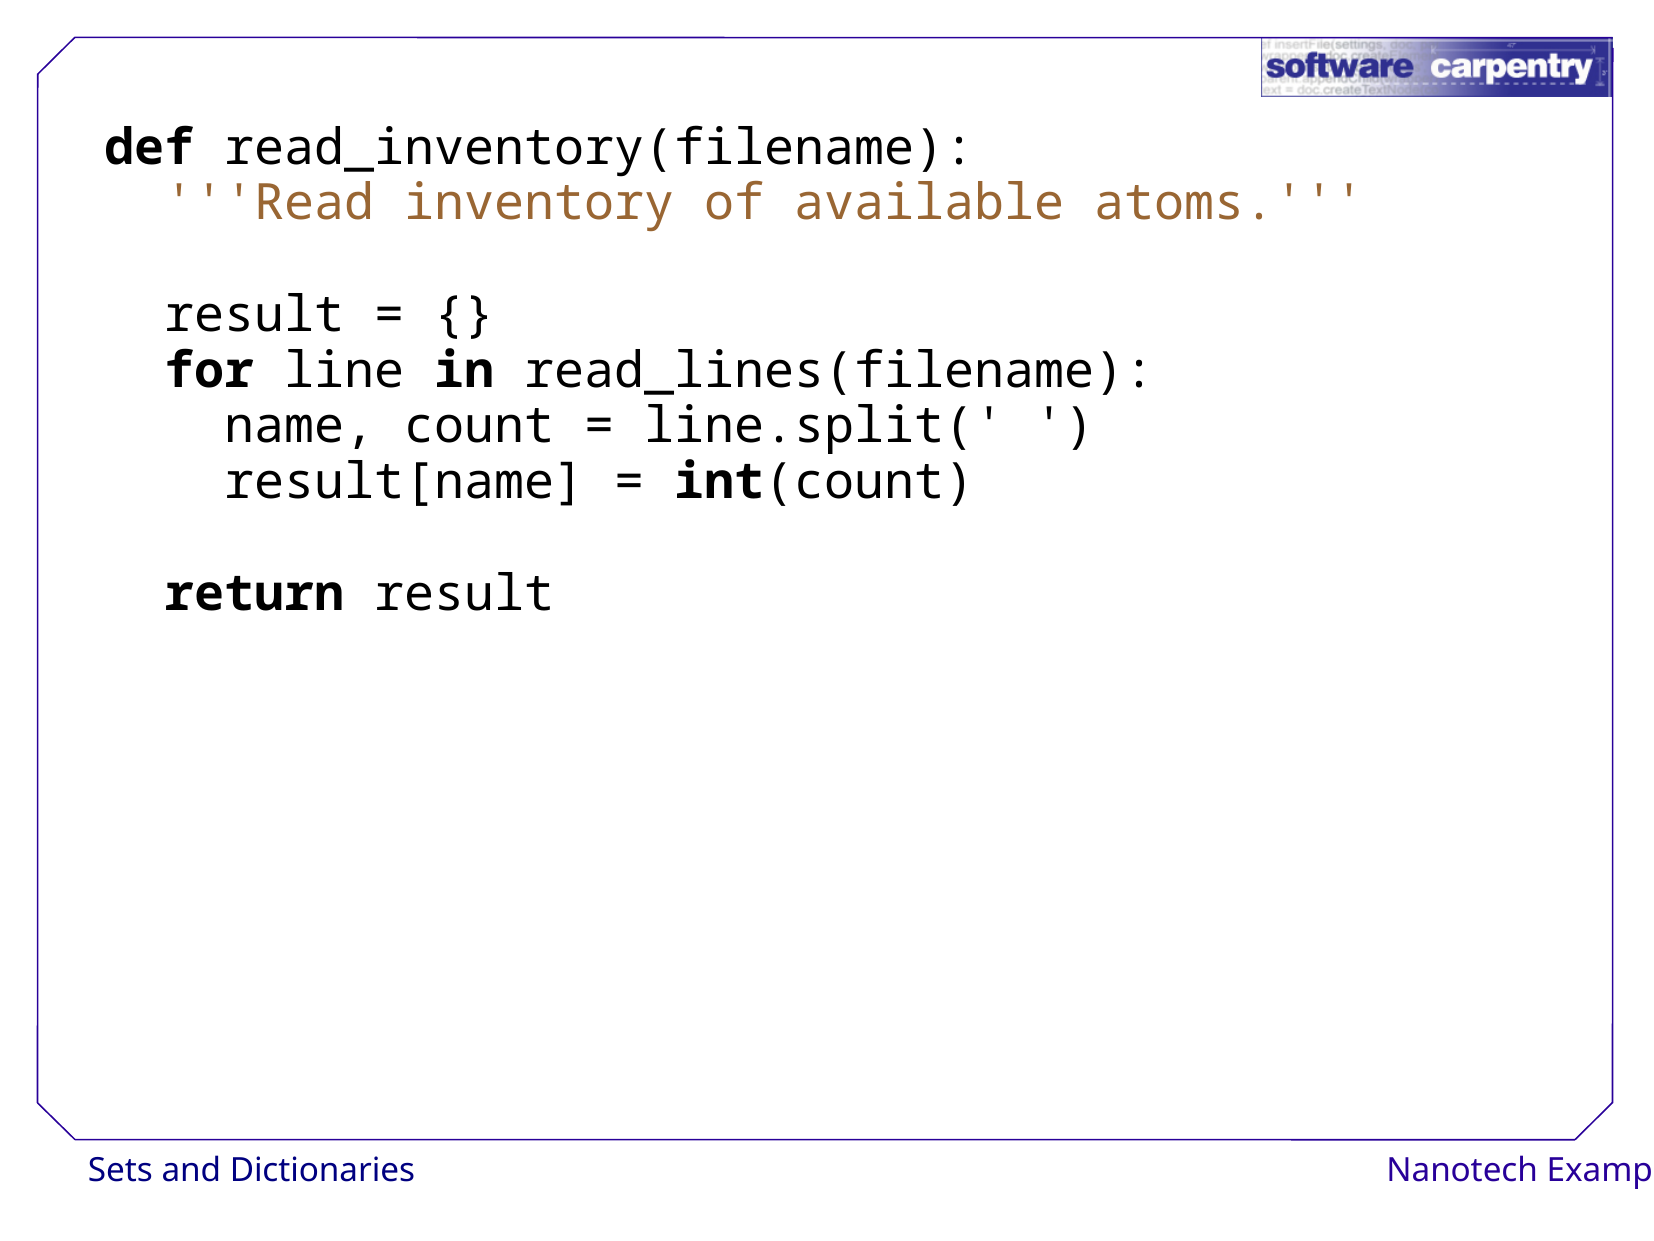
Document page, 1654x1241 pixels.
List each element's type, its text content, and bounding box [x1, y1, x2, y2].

text_box def read_inventory(filename): '''Read inventory of available atoms.''' result = {} for line in read_lines(filename): name, count = line.split(' ') result[name] = int(count) return result [89, 112, 1512, 1093]
picture [1261, 39, 1613, 97]
